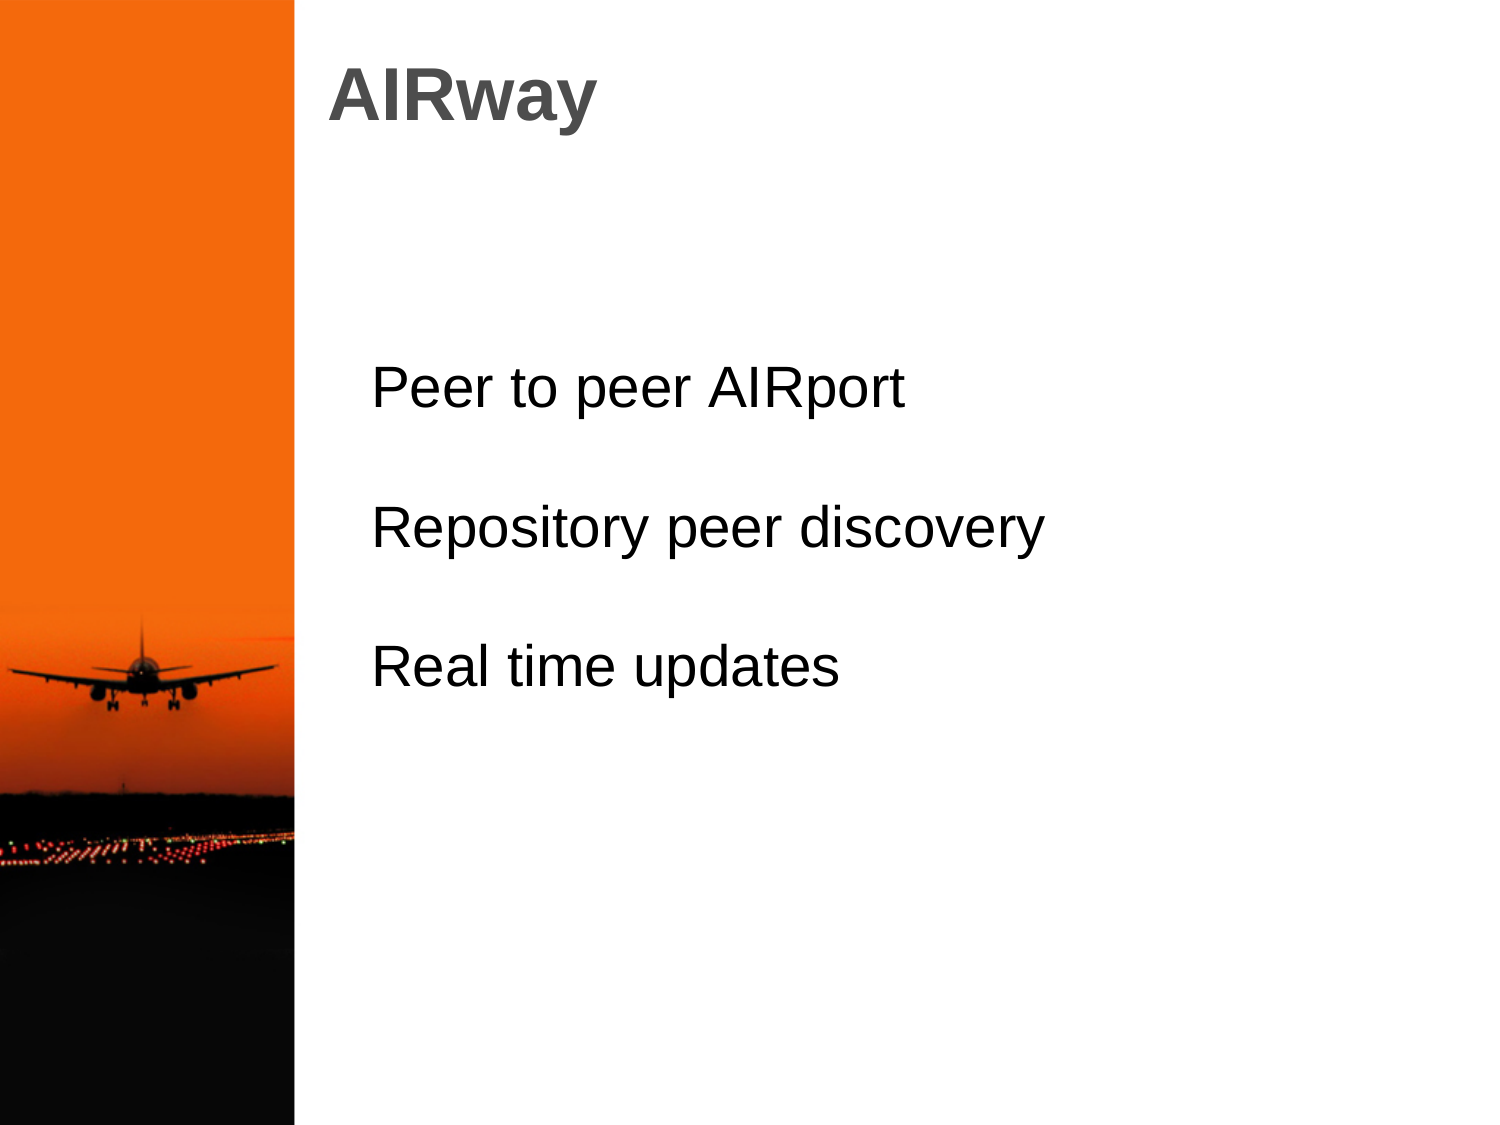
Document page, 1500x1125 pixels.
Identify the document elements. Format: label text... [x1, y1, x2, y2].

picture [0, 0, 1500, 1125]
title AIRway [312, 30, 1483, 150]
list Peer to peer AIRport Repository peer discovery Real time updates [300, 172, 1468, 1094]
